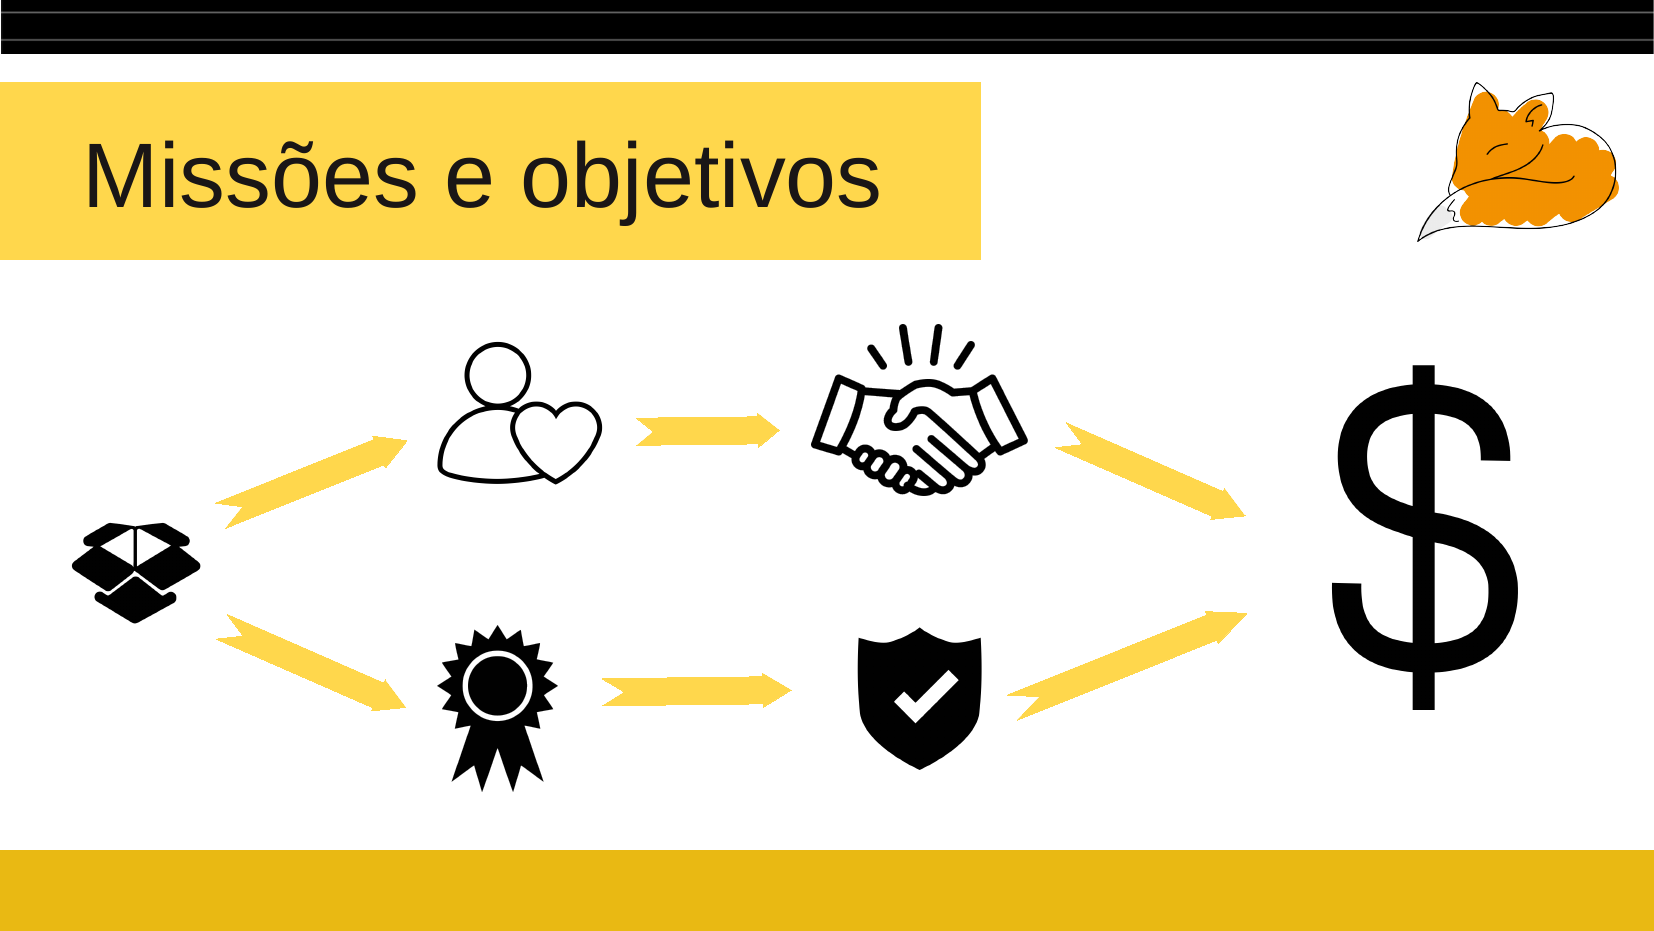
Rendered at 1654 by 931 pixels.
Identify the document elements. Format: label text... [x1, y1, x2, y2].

text_box [602, 673, 792, 708]
text_box [1007, 611, 1247, 721]
picture [59, 496, 213, 650]
picture [1240, 354, 1607, 721]
text_box [215, 436, 407, 529]
picture [437, 625, 558, 792]
text_box Missões e objetivos [82, 115, 981, 226]
text_box [216, 614, 406, 711]
text_box [1055, 422, 1246, 520]
picture [1, 0, 1654, 54]
text_box [0, 850, 1654, 931]
text_box [0, 82, 981, 260]
picture [838, 617, 1001, 780]
picture [437, 330, 603, 497]
picture [1417, 82, 1619, 242]
text_box [636, 413, 780, 448]
picture [811, 324, 1028, 497]
